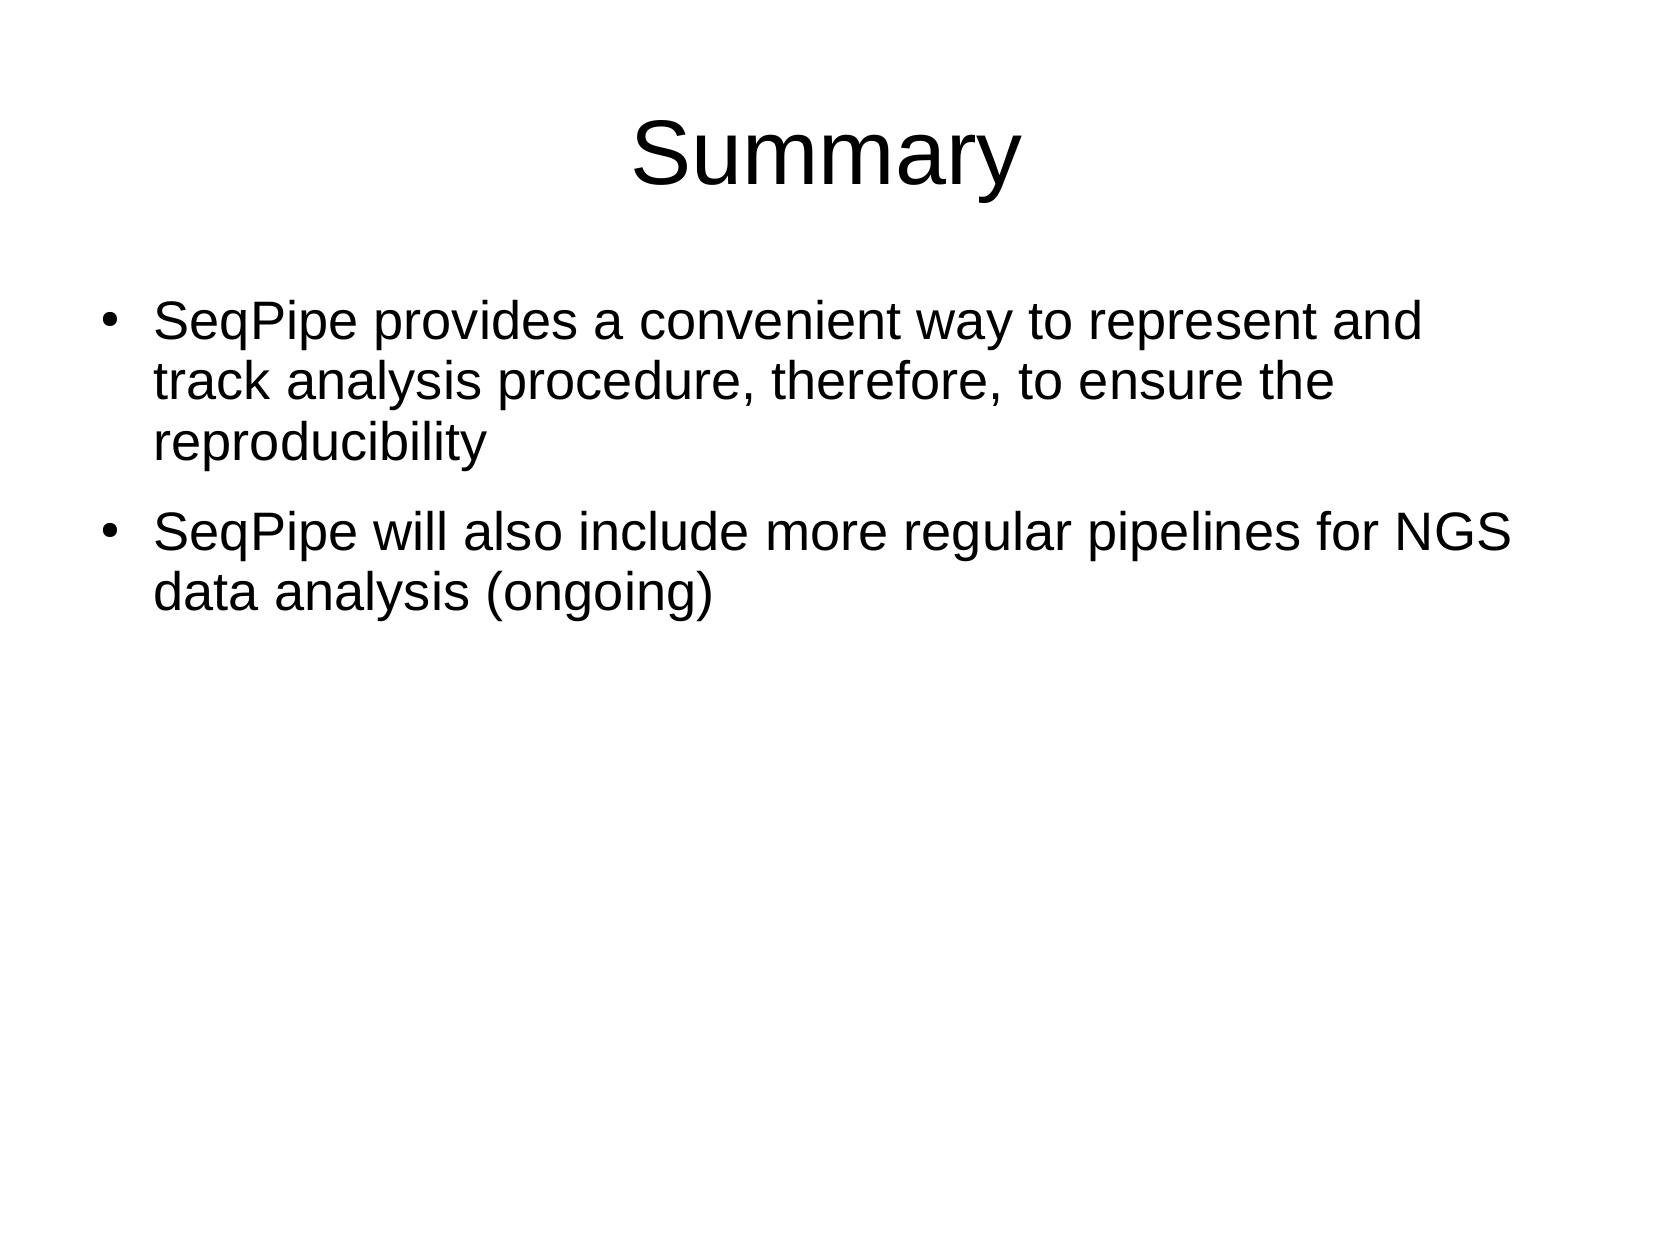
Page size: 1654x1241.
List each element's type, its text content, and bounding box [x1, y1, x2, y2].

title Summary [82, 49, 1571, 257]
list SeqPipe provides a convenient way to represent and track analysis procedure, therefore, to ensure the reproducibility SeqPipe will also include more regular pipelines for NGS data analysis (ongoing) [82, 290, 1538, 1010]
